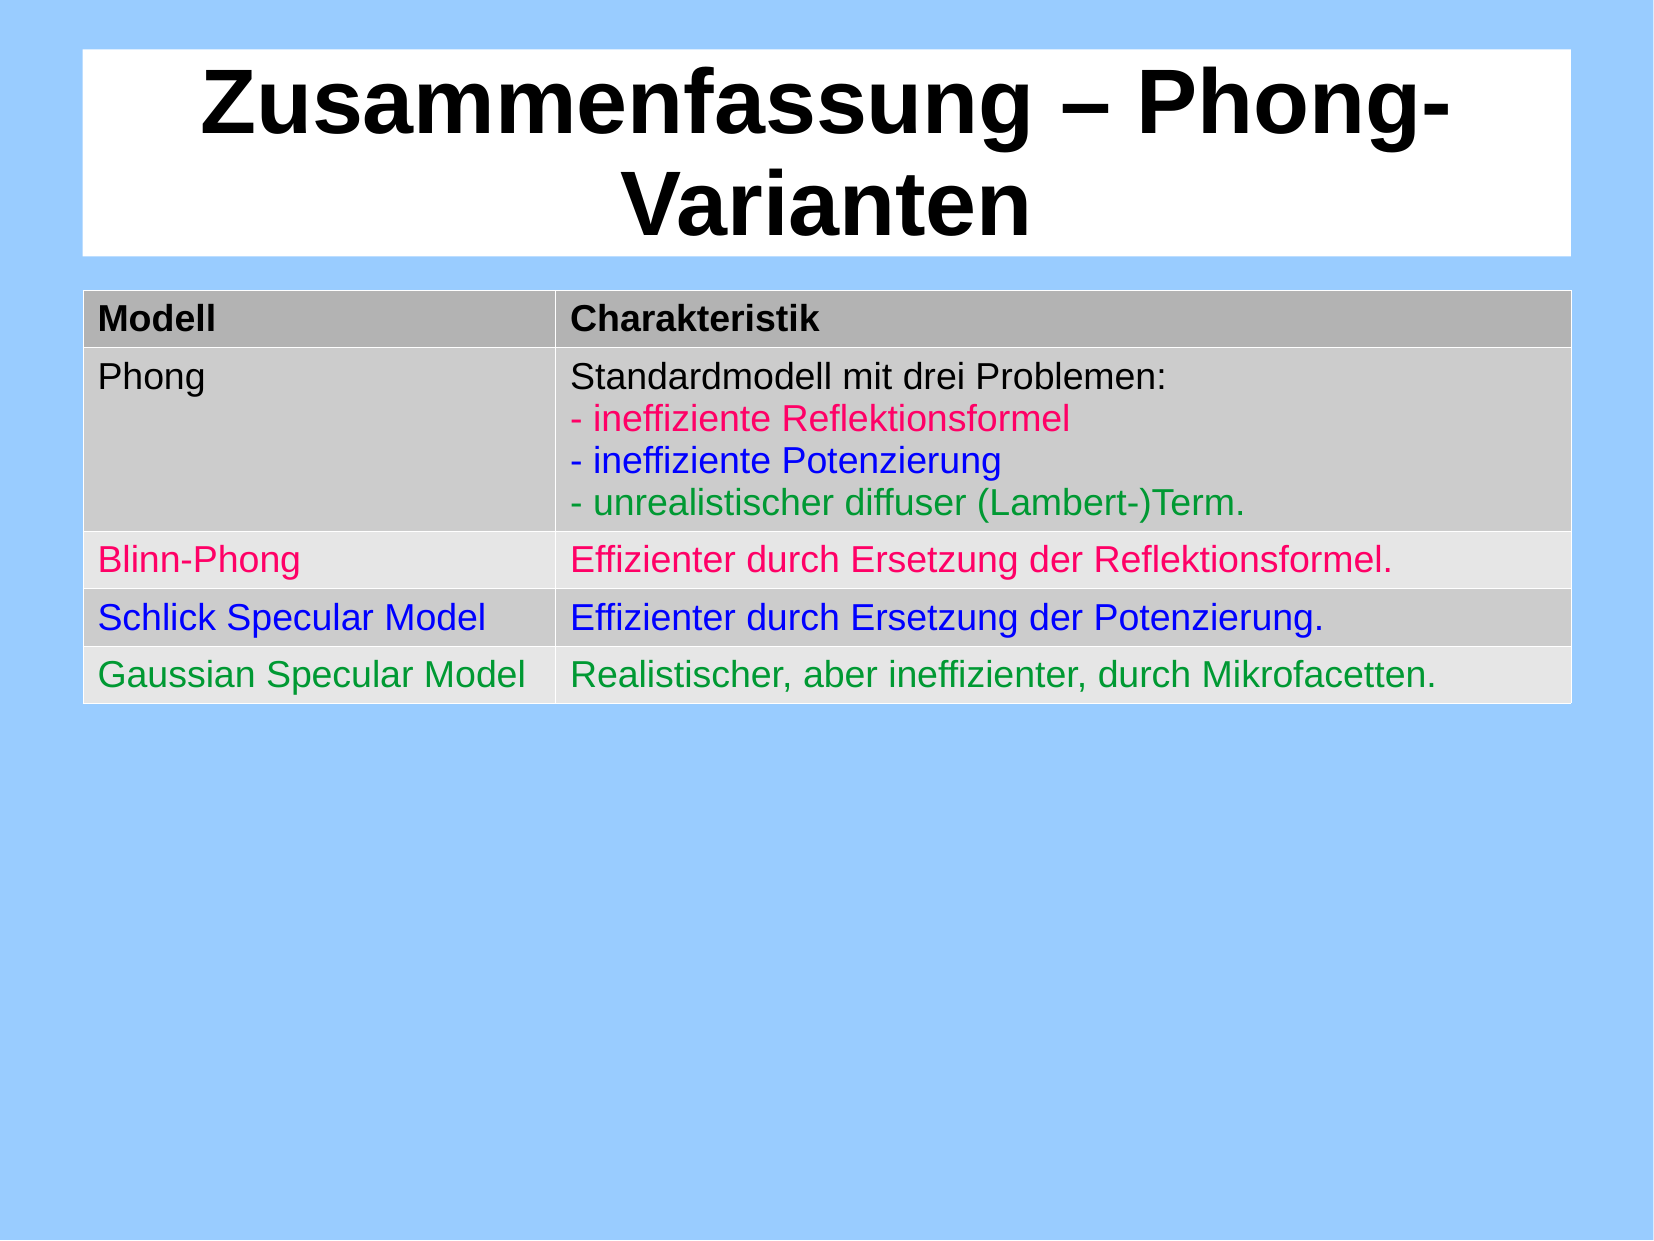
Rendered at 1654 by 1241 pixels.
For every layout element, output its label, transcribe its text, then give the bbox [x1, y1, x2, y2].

table_cell Phong [84, 348, 555, 531]
table_cell Gaussian Specular Model [84, 647, 555, 703]
title Zusammenfassung – Phong-Varianten [82, 49, 1571, 257]
table_cell Standardmodell mit drei Problemen: - ineffiziente Reflektionsformel - ineffiziente Potenzierung - unrealistischer diffuser (Lambert-)Term. [556, 348, 1571, 531]
table_cell Effizienter durch Ersetzung der Reflektionsformel. [556, 532, 1571, 588]
table_cell Schlick Specular Model [84, 589, 555, 646]
table_cell Effizienter durch Ersetzung der Potenzierung. [556, 589, 1571, 646]
table_cell Realistischer, aber ineffizienter, durch Mikrofacetten. [556, 647, 1571, 703]
table_header Modell [84, 291, 555, 347]
table_cell Blinn-Phong [84, 532, 555, 588]
table_header Charakteristik [556, 291, 1571, 347]
